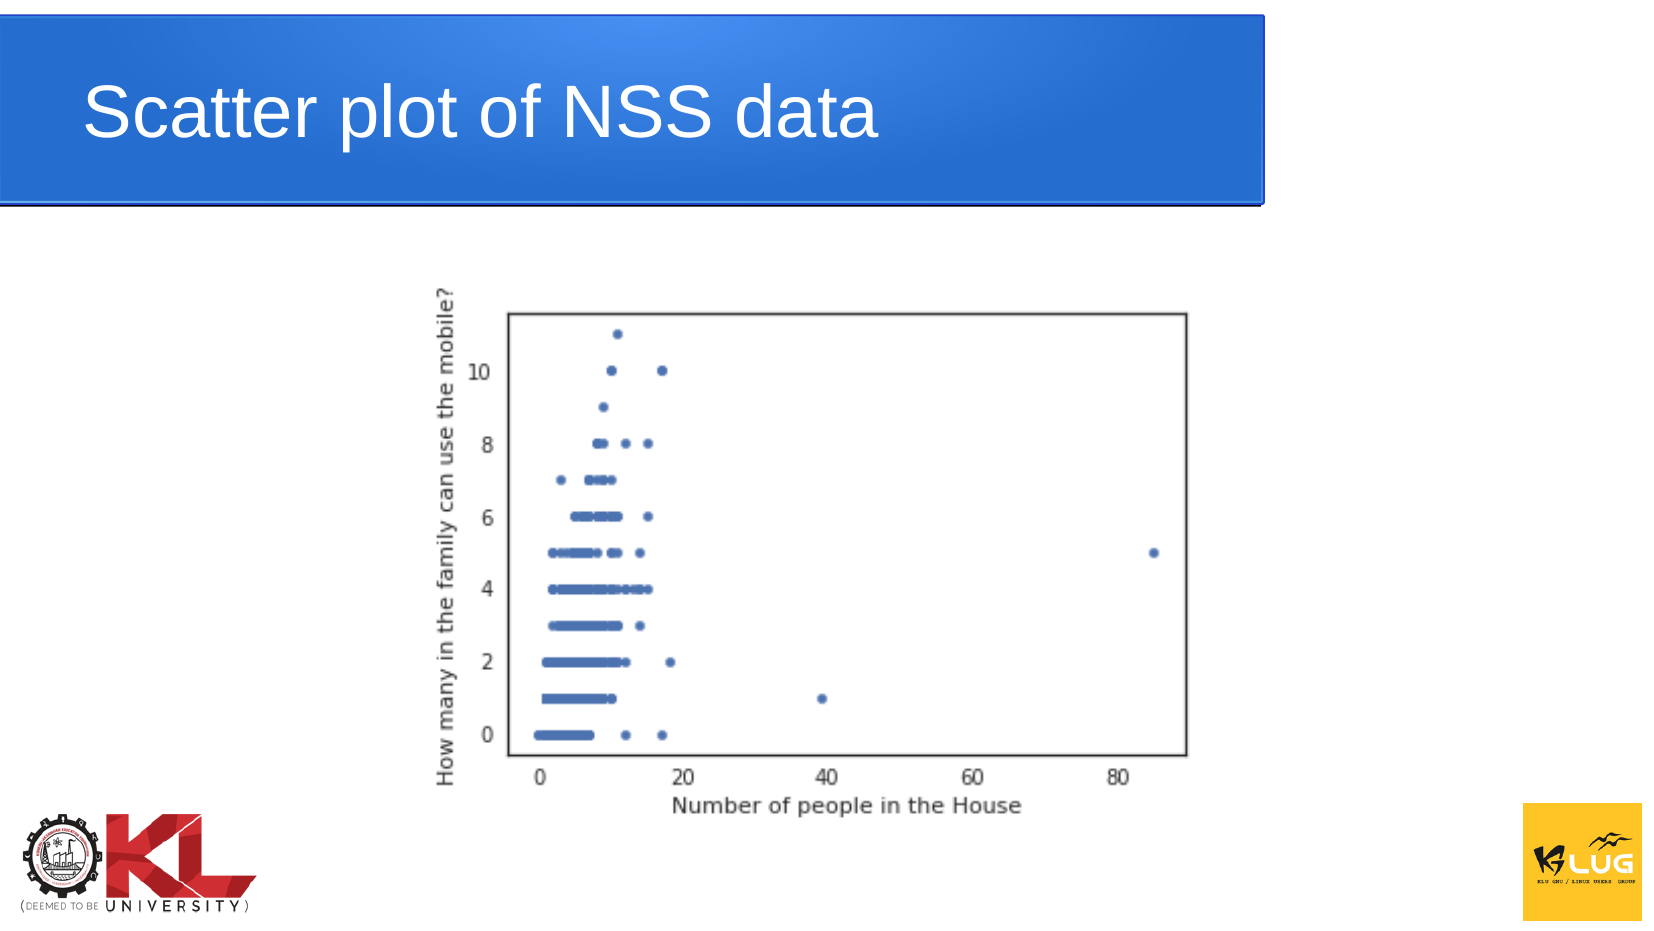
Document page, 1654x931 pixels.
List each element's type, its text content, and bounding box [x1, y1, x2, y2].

picture [10, 802, 260, 922]
picture [425, 271, 1198, 832]
title Scatter plot of NSS data [82, 35, 1235, 189]
picture [1523, 803, 1642, 922]
